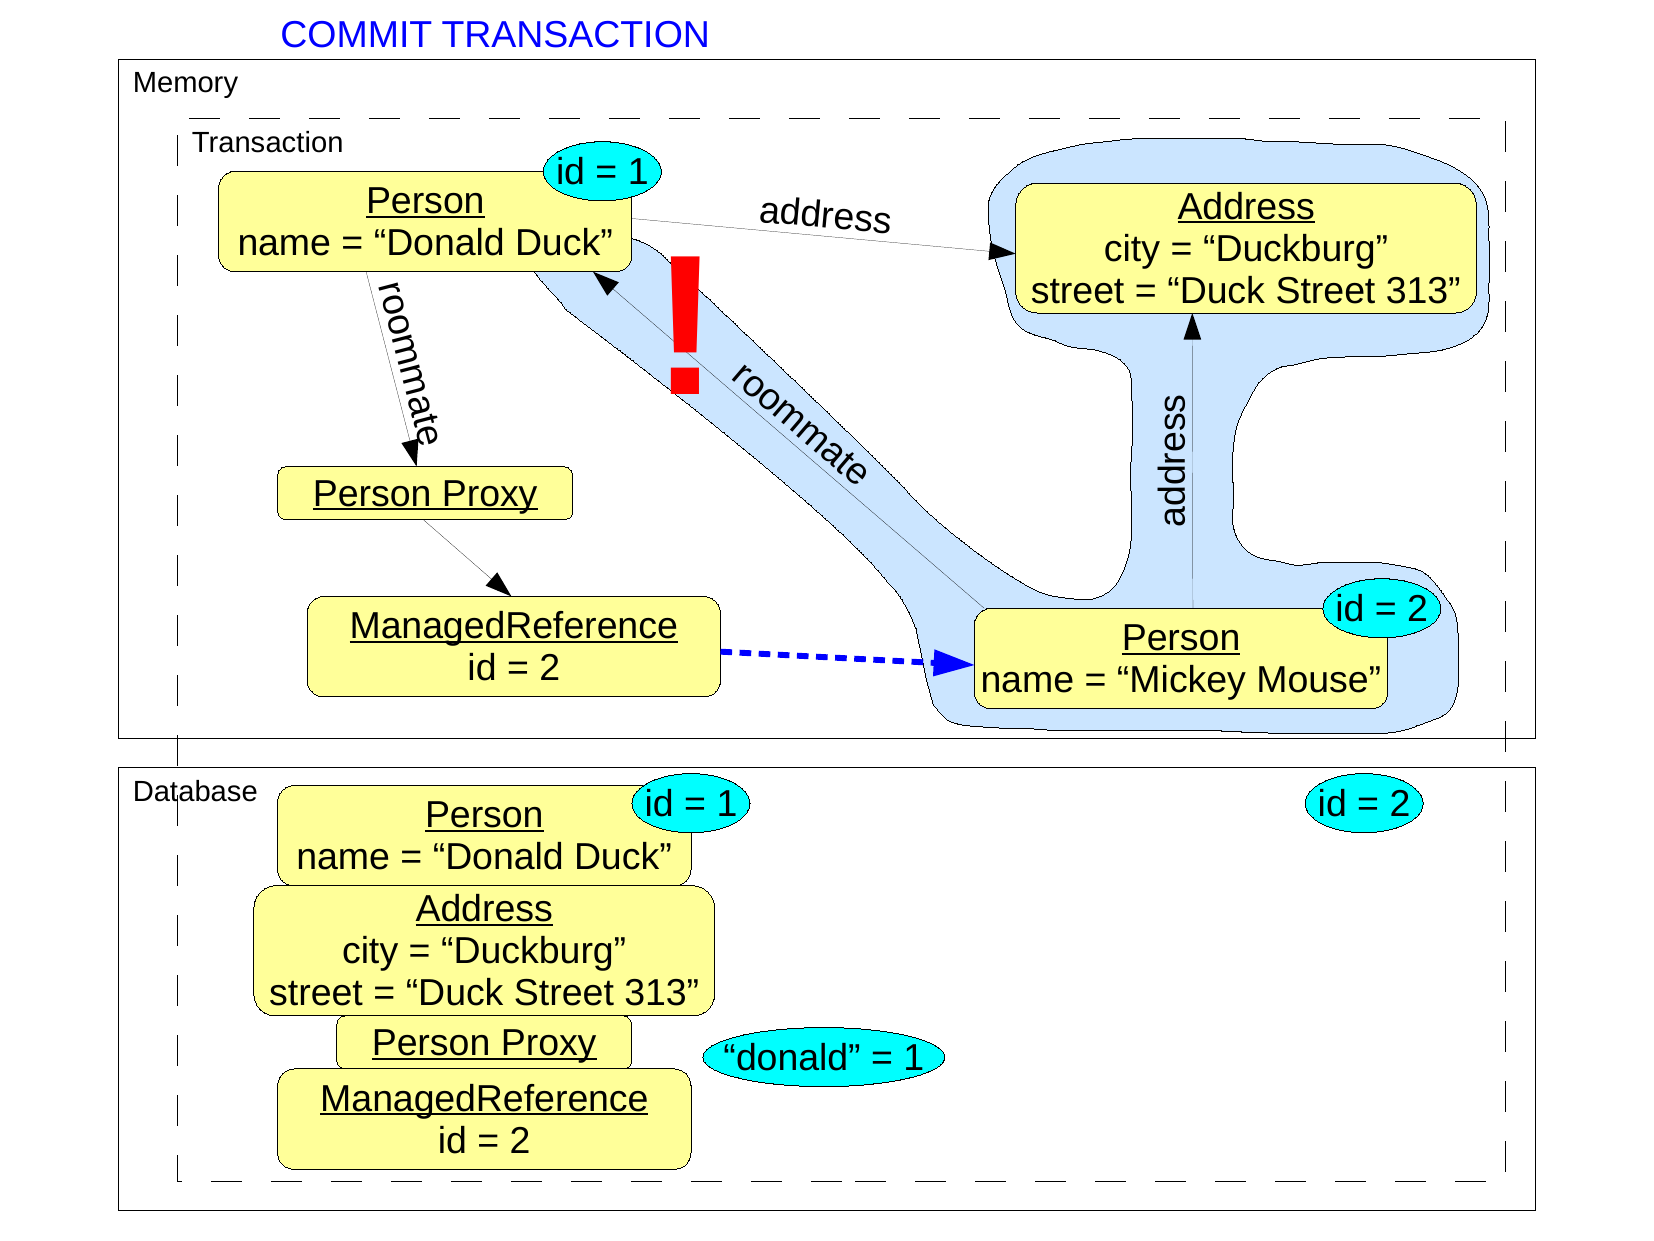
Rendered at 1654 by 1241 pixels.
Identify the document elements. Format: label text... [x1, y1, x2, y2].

text_box id = 2 [1305, 773, 1424, 833]
text_box Address city = “Duckburg” street = “Duck Street 313” [253, 885, 715, 1016]
text_box Person name = “Donald Duck” [277, 785, 692, 885]
text_box Memory [118, 59, 1536, 739]
text_box ManagedReference id = 2 [307, 596, 721, 697]
text_box Database [118, 767, 1536, 1211]
text_box id = 1 [543, 141, 662, 201]
text_box Person Proxy [336, 1015, 632, 1069]
text_box ManagedReference id = 2 [277, 1068, 692, 1170]
text_box Person name = “Mickey Mouse” [974, 608, 1388, 709]
text_box “donald” = 1 [702, 1027, 945, 1087]
text_box id = 1 [631, 773, 751, 833]
text_box Person name = “Donald Duck” [218, 171, 632, 272]
text_box COMMIT TRANSACTION [265, 6, 1536, 64]
text_box ! [637, 205, 734, 445]
text_box Address city = “Duckburg” street = “Duck Street 313” [1015, 183, 1477, 314]
text_box Person Proxy [277, 466, 573, 520]
text_box Transaction [177, 118, 1506, 1182]
text_box id = 2 [1322, 578, 1441, 638]
